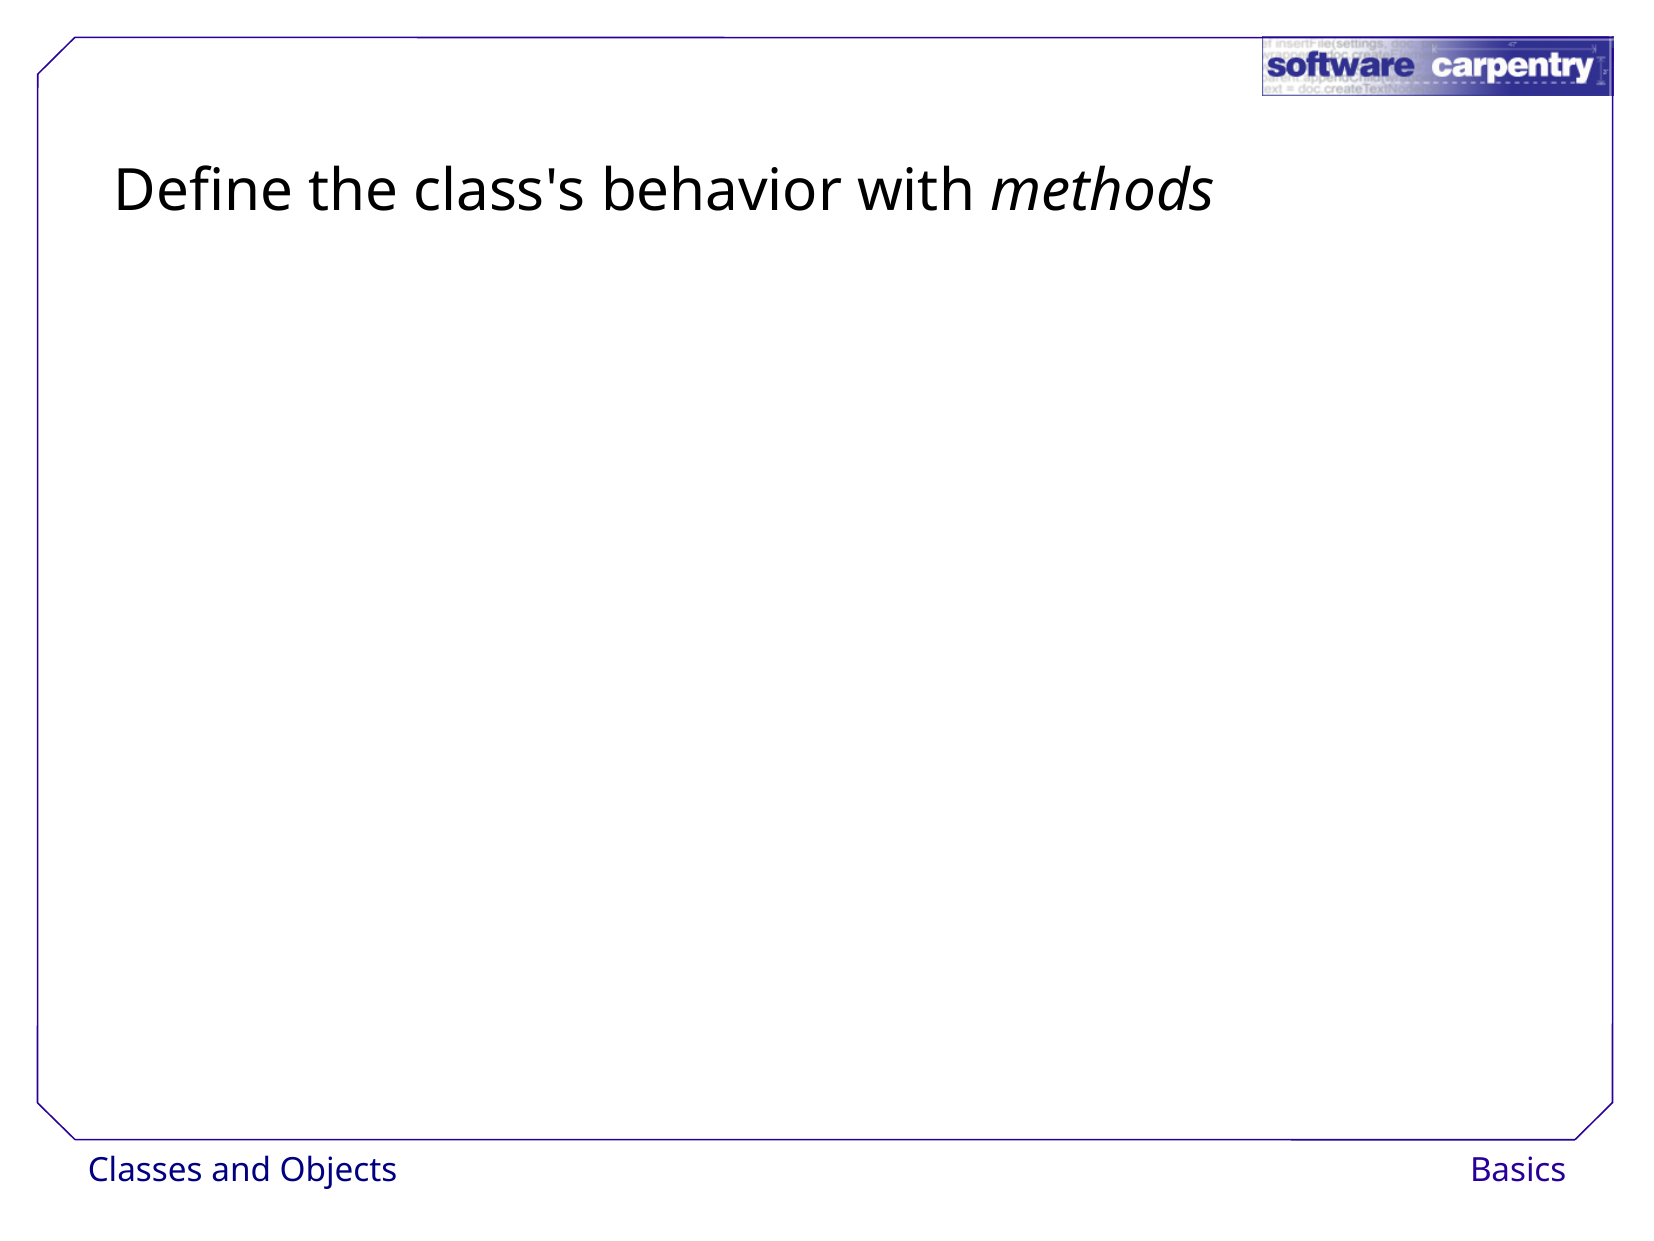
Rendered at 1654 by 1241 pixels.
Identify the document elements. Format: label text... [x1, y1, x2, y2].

picture [1262, 36, 1614, 96]
text_box Define the class's behavior with methods [99, 109, 1517, 231]
